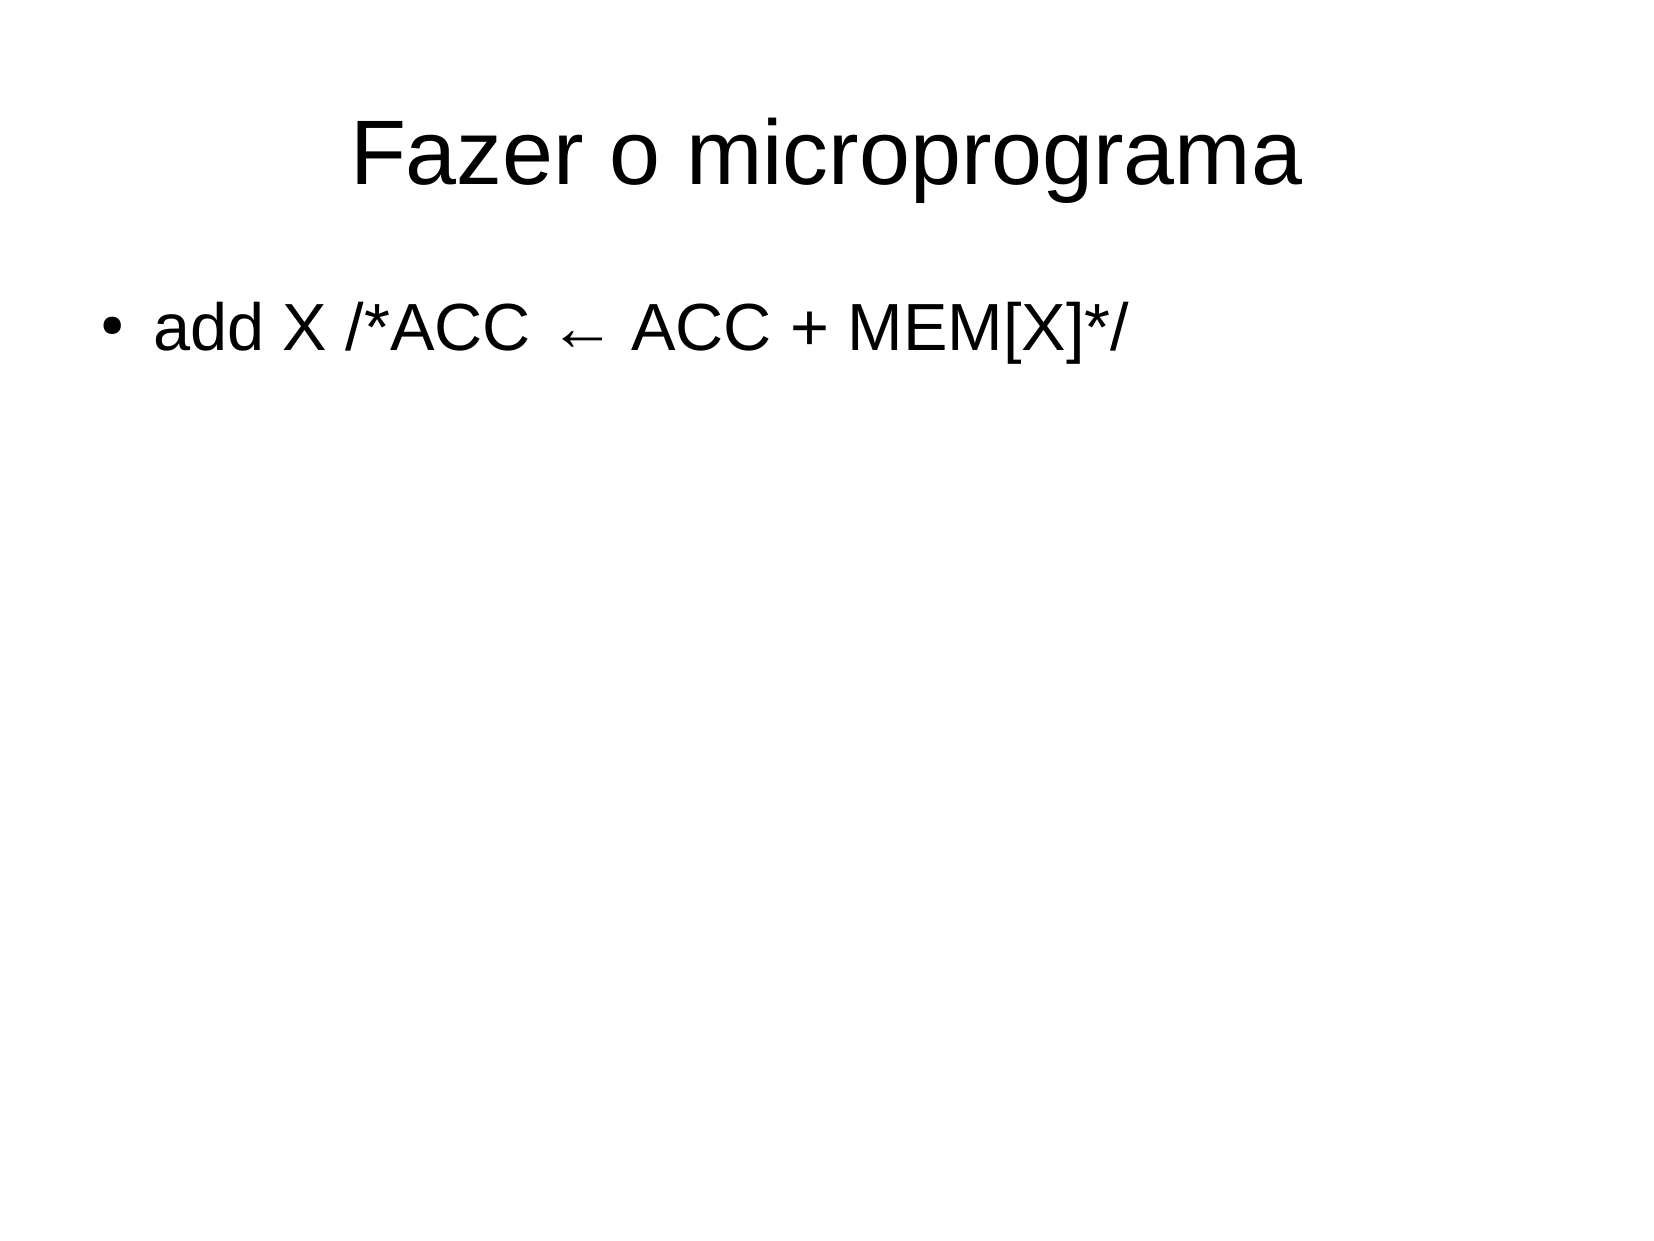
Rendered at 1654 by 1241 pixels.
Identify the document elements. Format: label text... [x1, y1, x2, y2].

list add X /*ACC ← ACC + MEM[X]*/ [82, 290, 1571, 1200]
title Fazer o microprograma [82, 49, 1571, 257]
